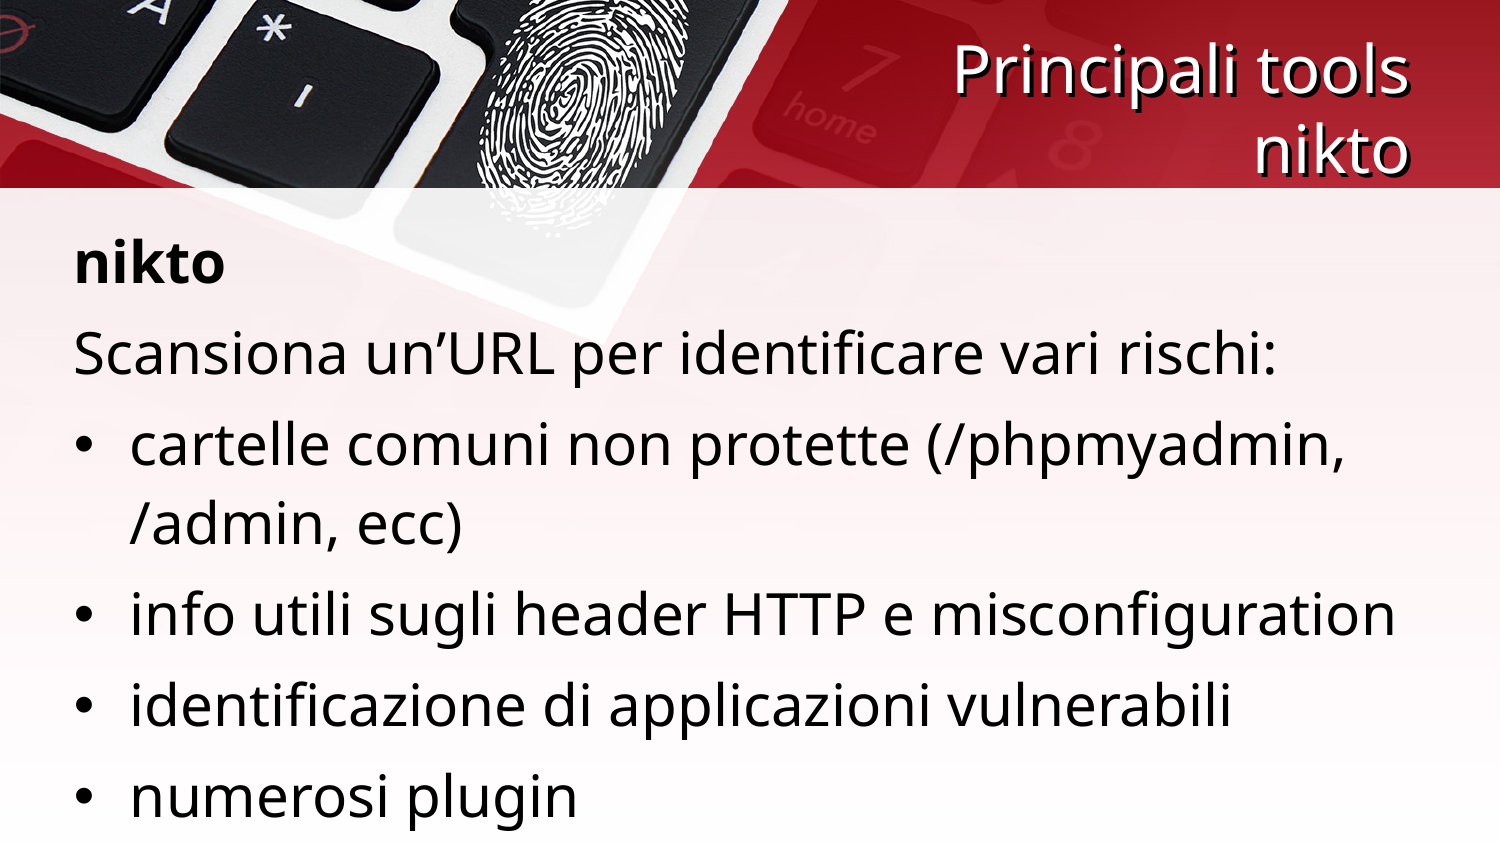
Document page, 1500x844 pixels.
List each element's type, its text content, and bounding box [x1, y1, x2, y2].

title Principali tools nikto [73, 46, 1427, 168]
picture [0, 0, 1500, 844]
list nikto Scansiona un’URL per identificare vari rischi: cartelle comuni non protette (/phpmyadmin, /admin, ecc) info utili sugli header HTTP e misconfiguration identificazione di applicazioni vulnerabili numerosi plugin https://cirt.net/nikto2 [73, 221, 1418, 819]
